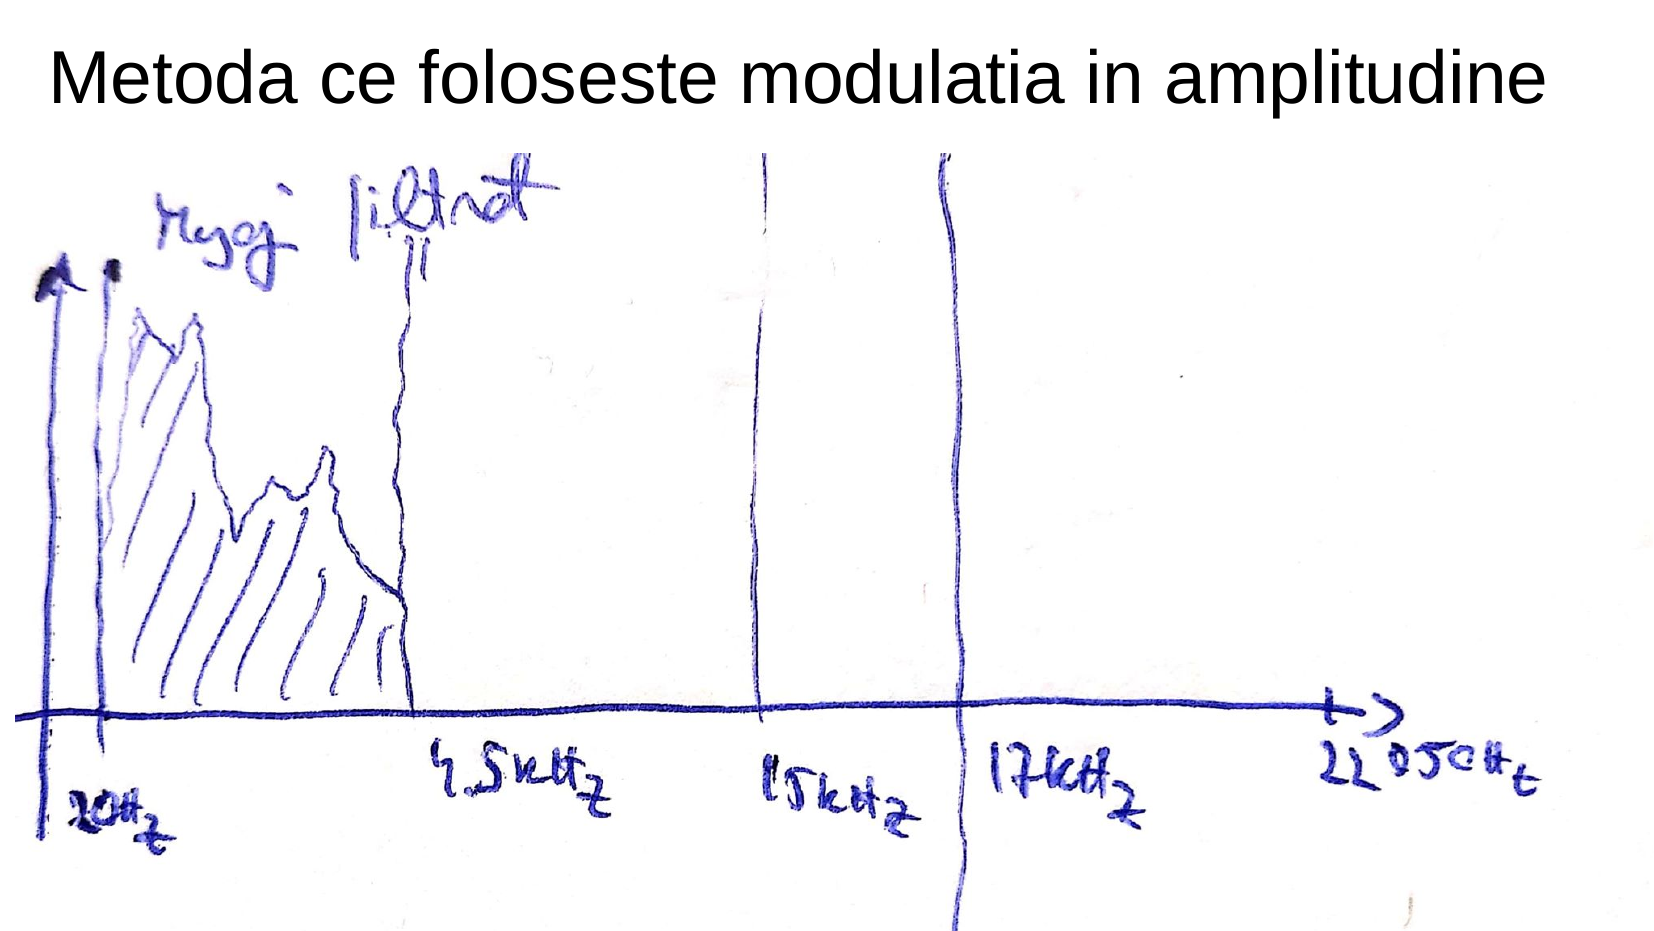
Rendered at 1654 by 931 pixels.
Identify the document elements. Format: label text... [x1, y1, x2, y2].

picture [15, 153, 1654, 931]
title Metoda ce foloseste modulatia in amplitudine [0, 0, 1636, 172]
